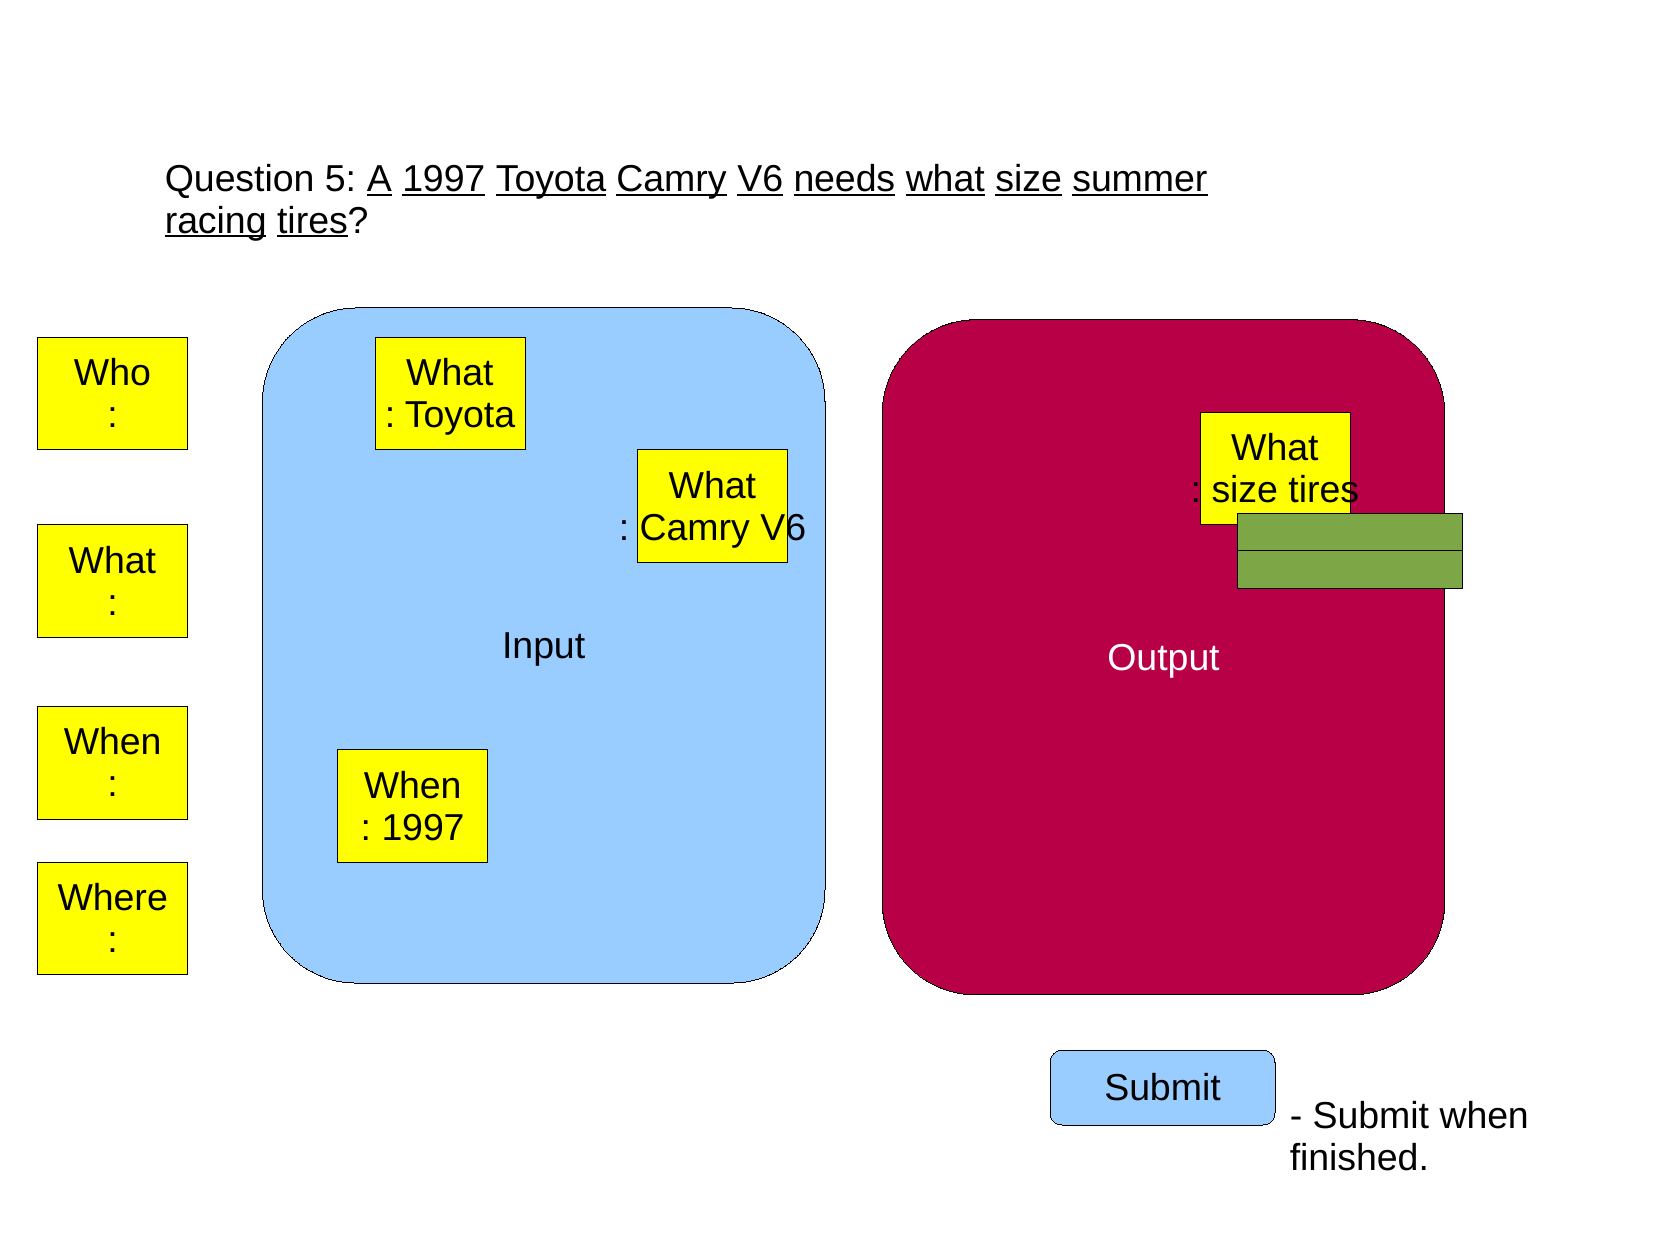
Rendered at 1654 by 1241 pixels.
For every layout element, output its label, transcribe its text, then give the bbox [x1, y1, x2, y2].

text_box Input [262, 307, 826, 984]
text_box When : 1997 [337, 749, 488, 863]
text_box Where : [37, 862, 188, 975]
text_box What : size tires [1200, 412, 1351, 525]
text_box What : Toyota [375, 337, 526, 450]
text_box What : [37, 524, 188, 638]
text_box [1237, 513, 1463, 589]
text_box What : Camry V6 [637, 449, 788, 563]
text_box Output [882, 319, 1445, 995]
text_box When : [37, 706, 188, 820]
text_box - Submit when finished. [1275, 1087, 1613, 1201]
text_box Submit [1050, 1050, 1276, 1126]
text_box Who : [37, 337, 188, 450]
text_box Question 5: A 1997 Toyota Camry V6 needs what size summer racing tires? [150, 150, 1313, 249]
